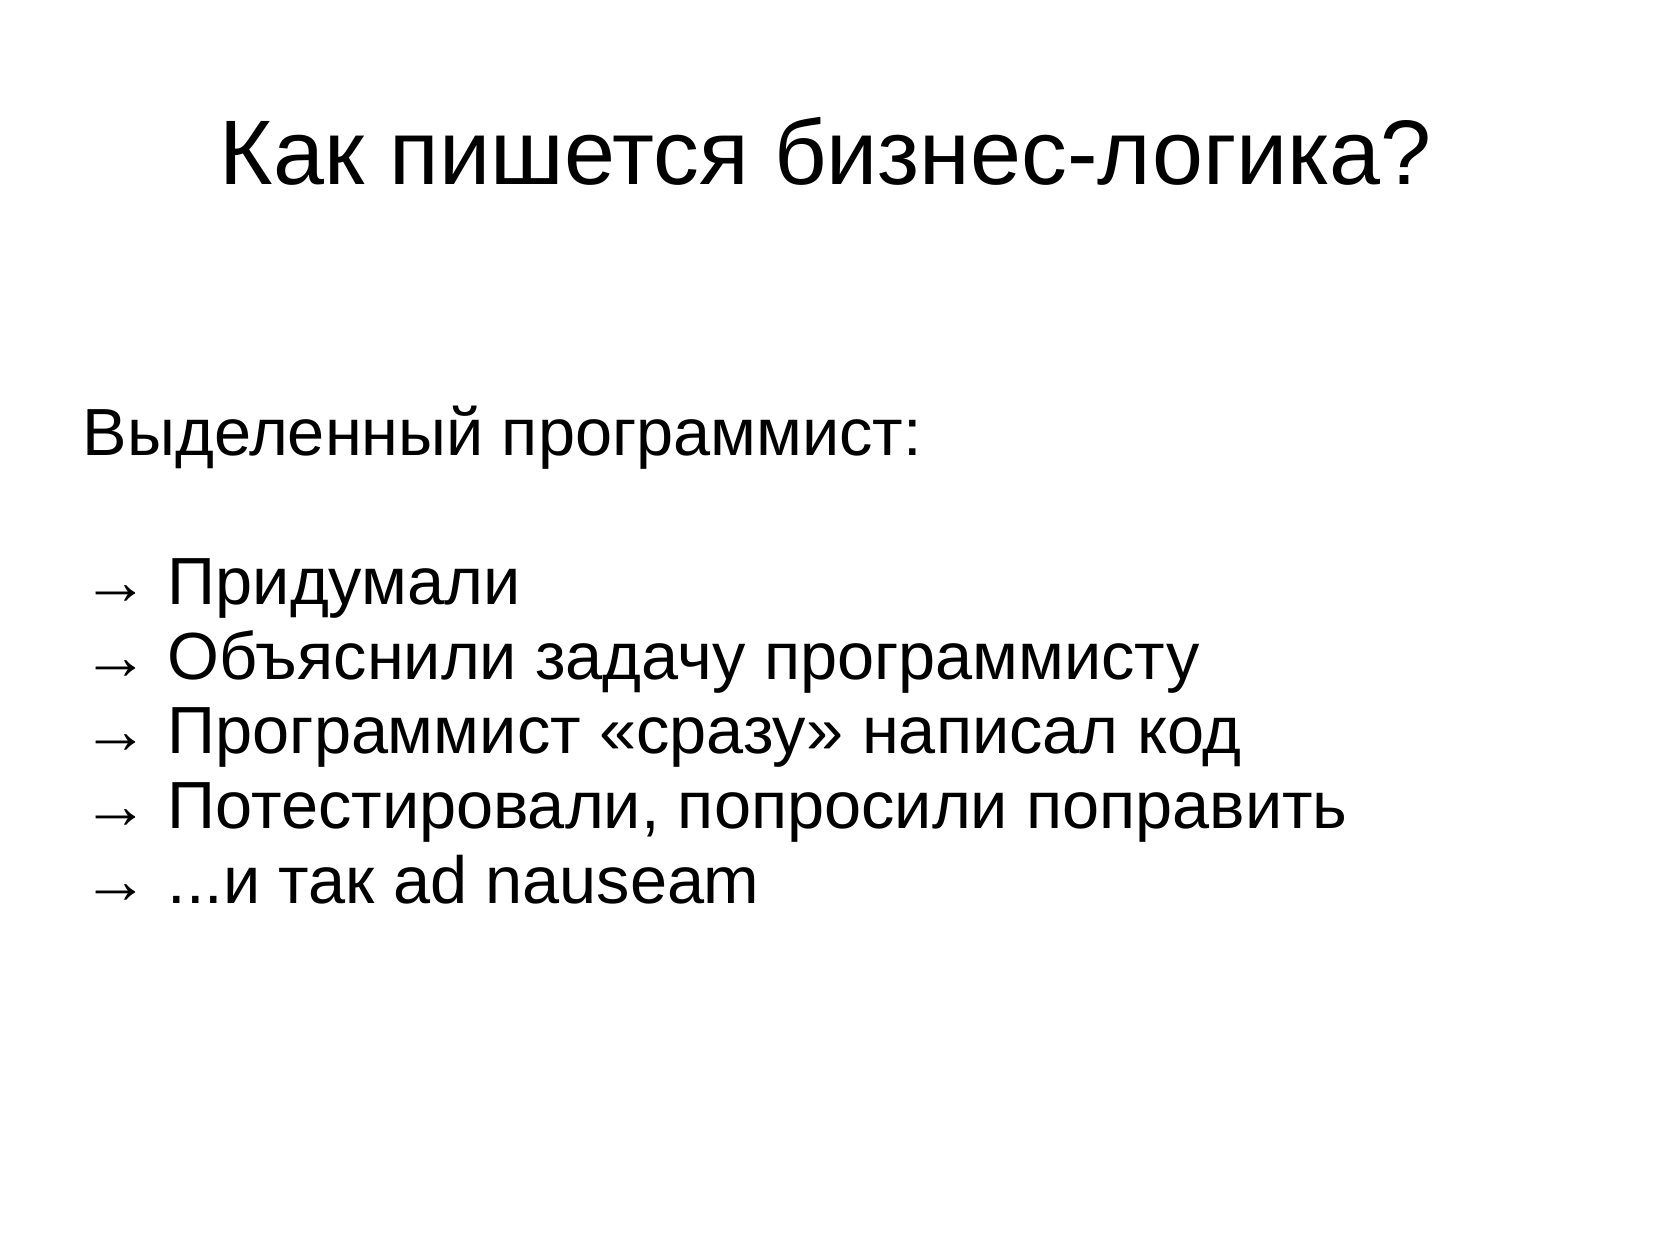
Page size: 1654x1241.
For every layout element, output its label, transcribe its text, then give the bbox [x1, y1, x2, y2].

title Как пишется бизнес-логика? [82, 49, 1571, 257]
list Выделенный программист: → Придумали → Объяснили задачу программисту → Программист «сразу» написал код → Потестировали, попросили поправить → ...и так ad nauseam [82, 290, 1571, 1109]
